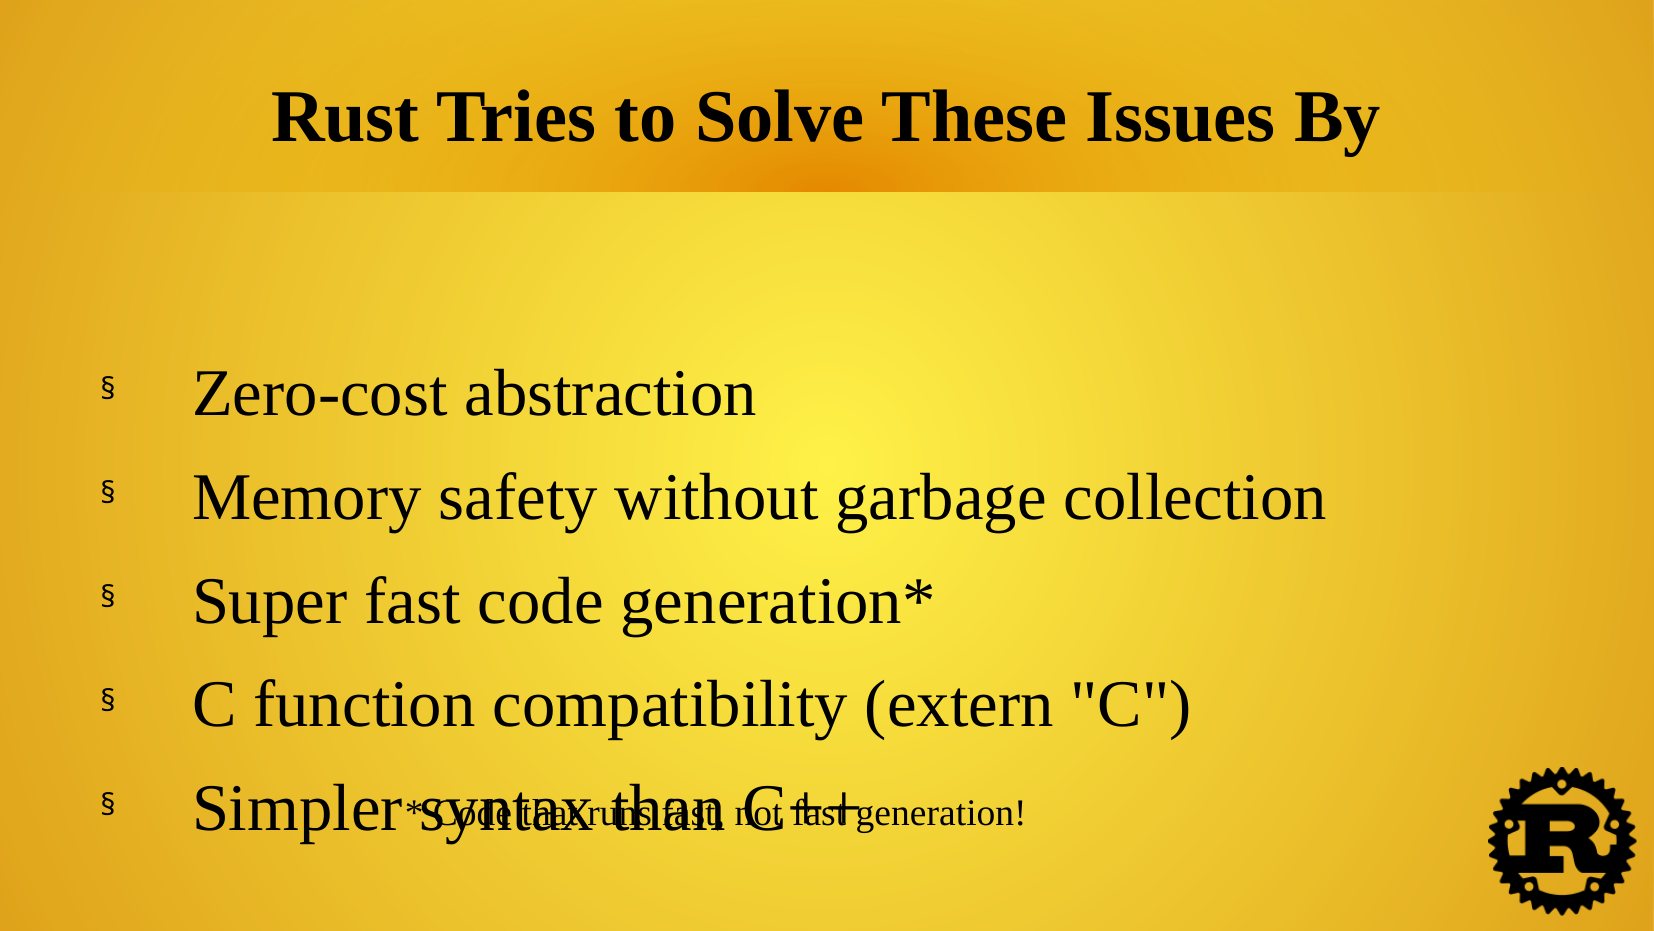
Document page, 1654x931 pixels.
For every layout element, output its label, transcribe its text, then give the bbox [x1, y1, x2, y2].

subtitle Zero-cost abstraction Memory safety without garbage collection Super fast code generation* C function compatibility (extern "C") Simpler syntax than C++ [100, 244, 1589, 843]
text_box * Code that runs fast, not fast generation! [387, 784, 1045, 843]
picture [1488, 767, 1639, 918]
title Rust Tries to Solve These Issues By [82, 67, 1571, 158]
